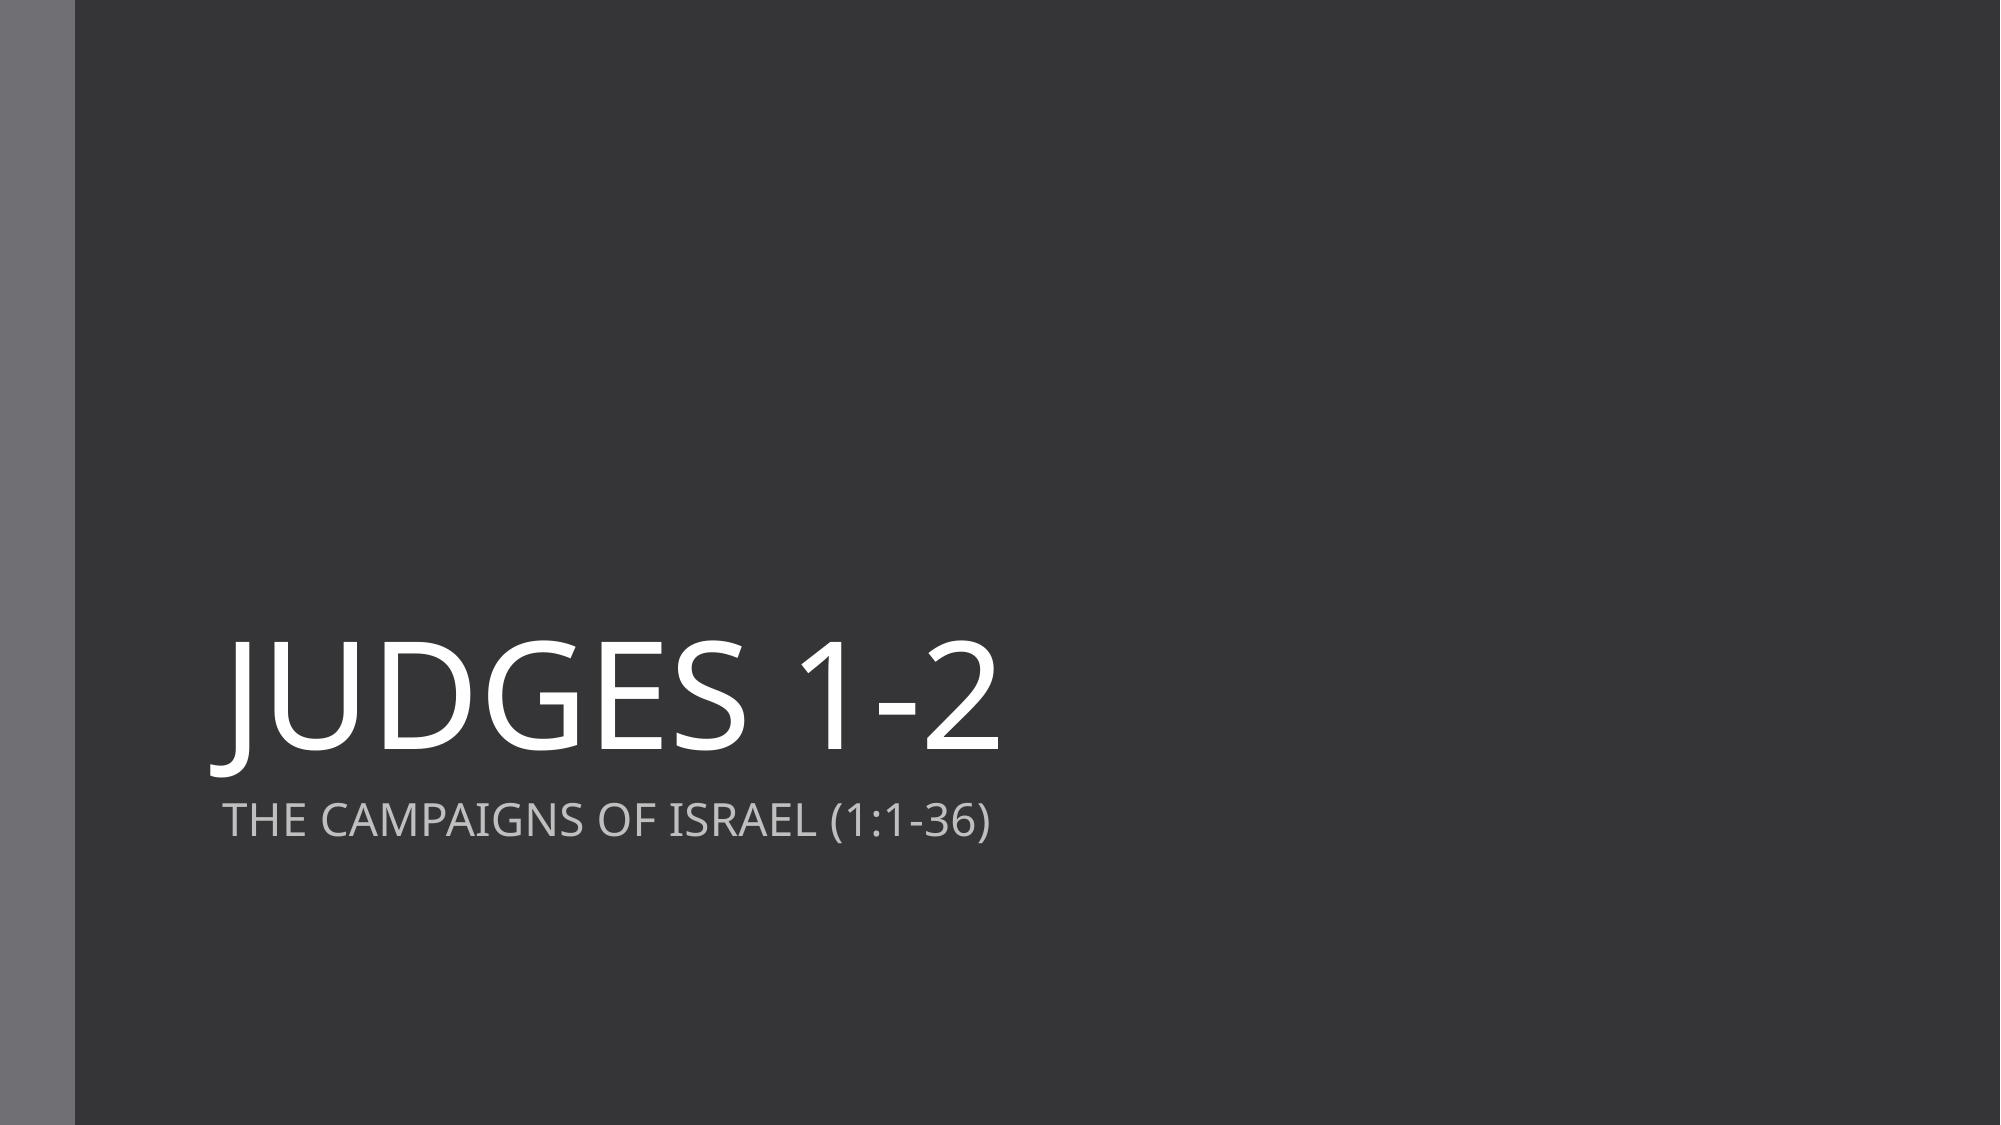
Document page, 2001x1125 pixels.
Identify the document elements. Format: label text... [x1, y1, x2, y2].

title JUDGES 1-2 [206, 124, 1752, 787]
subtitle THE CAMPAIGNS OF ISRAEL (1:1-36) [206, 787, 1752, 1066]
